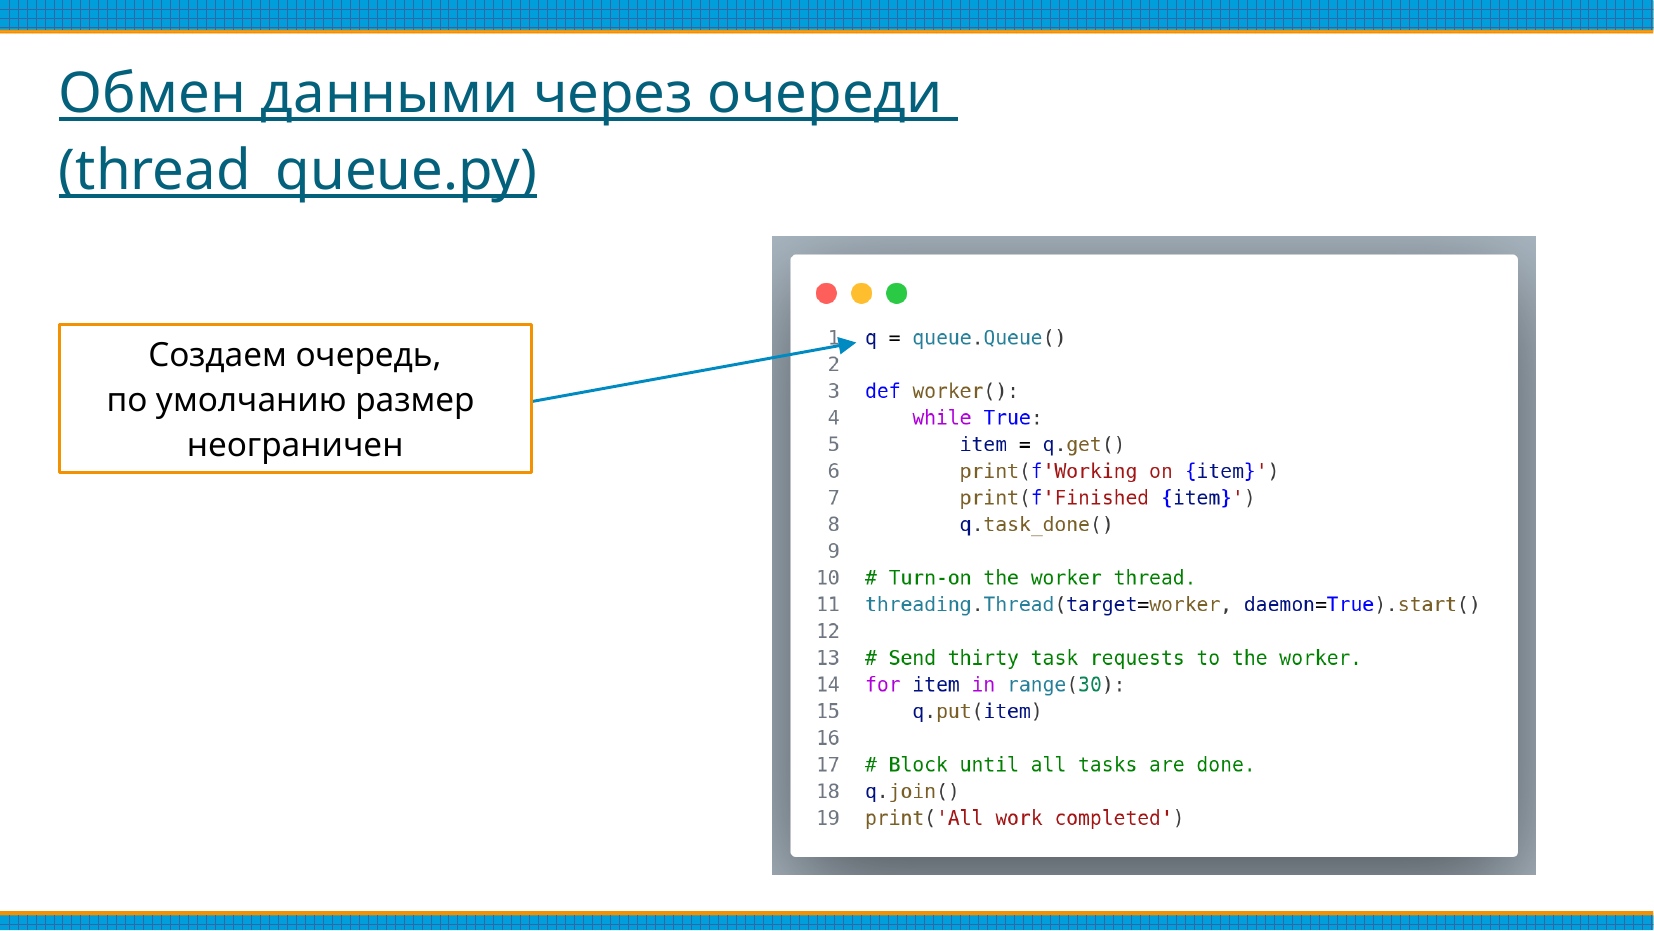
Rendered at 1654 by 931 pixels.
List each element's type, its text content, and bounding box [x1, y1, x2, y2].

picture [772, 236, 1536, 875]
text_box Создаем очередь, по умолчанию размер неограничен [59, 324, 532, 473]
title Обмен данными через очереди (thread_queue.py) [59, 51, 1548, 207]
